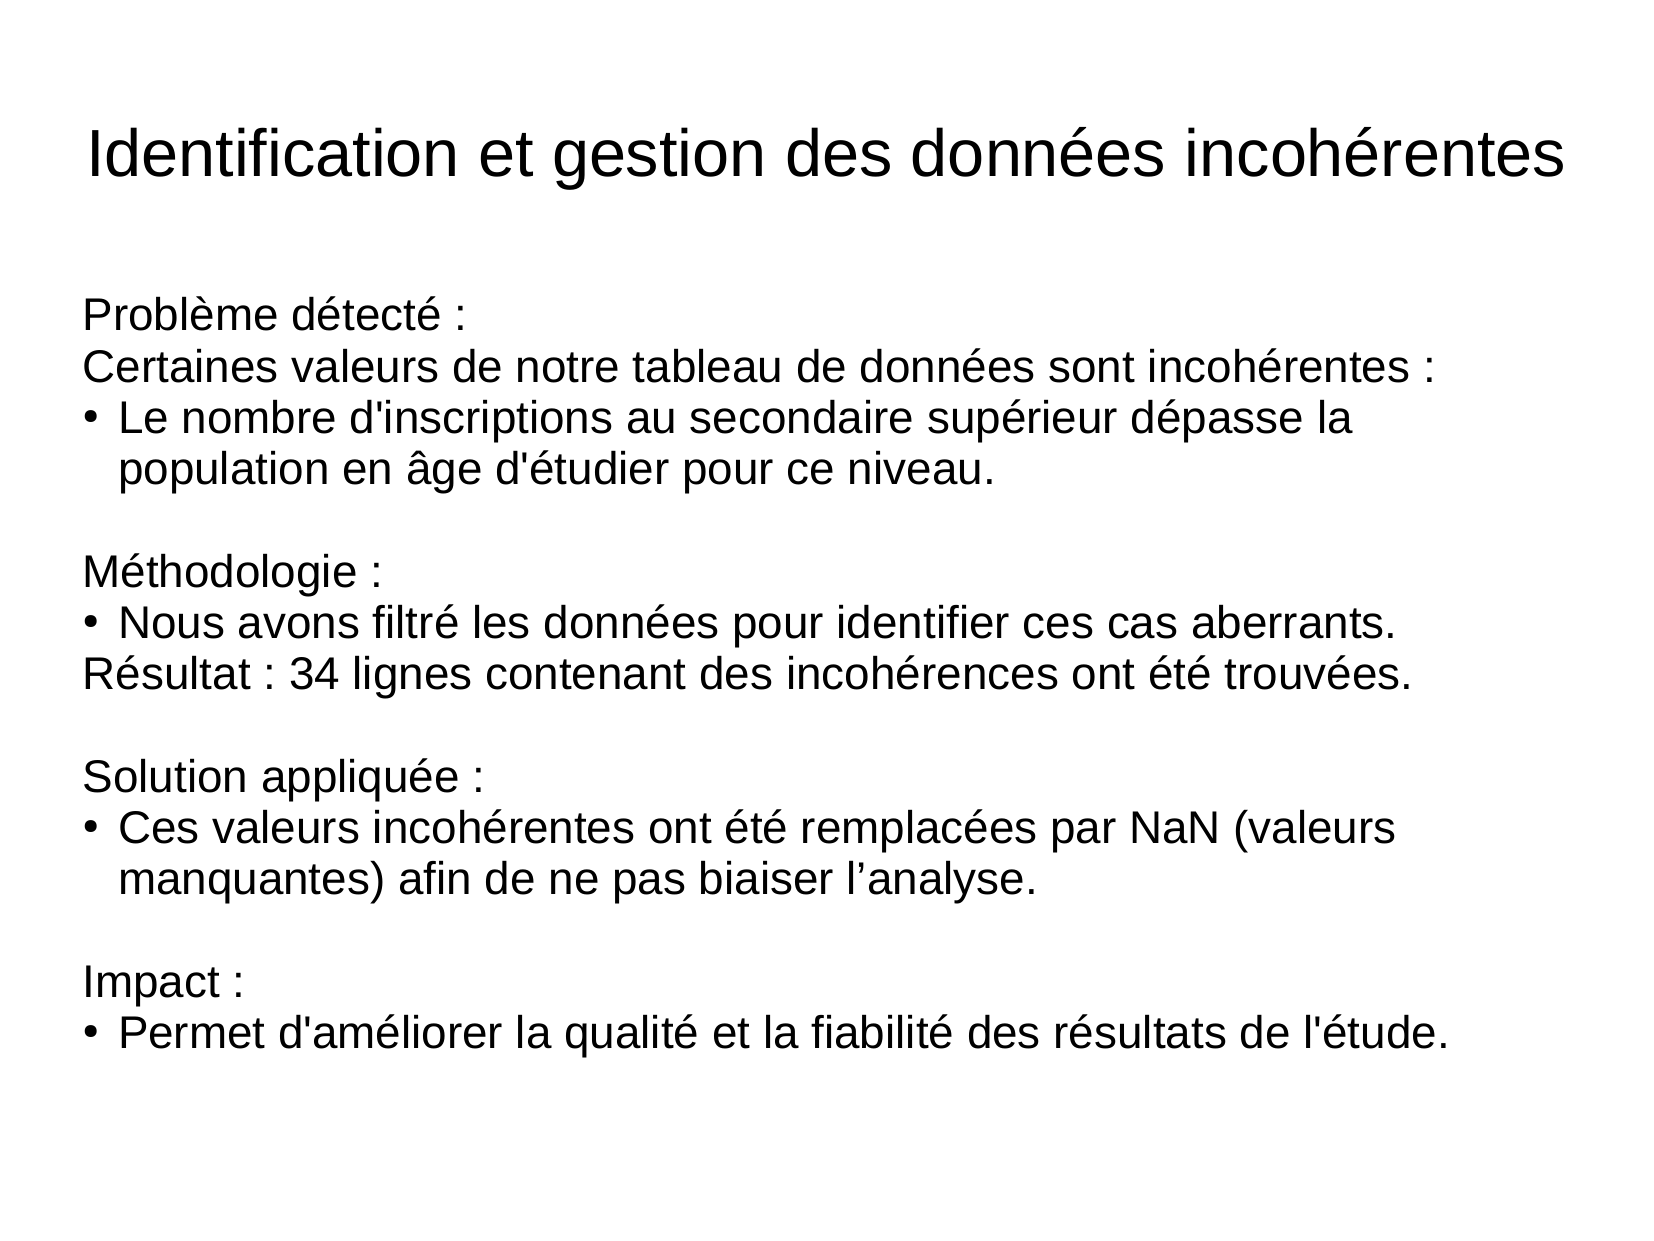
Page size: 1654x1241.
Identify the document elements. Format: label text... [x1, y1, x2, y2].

title Identification et gestion des données incohérentes [82, 49, 1571, 257]
subtitle Problème détecté : Certaines valeurs de notre tableau de données sont incohérentes : Le nombre d'inscriptions au secondaire supérieur dépasse la population en âge d'étudier pour ce niveau. Méthodologie : Nous avons filtré les données pour identifier ces cas aberrants. Résultat : 34 lignes contenant des incohérences ont été trouvées. Solution appliquée : Ces valeurs incohérentes ont été remplacées par NaN (valeurs manquantes) afin de ne pas biaiser l’analyse. Impact : Permet d'améliorer la qualité et la fiabilité des résultats de l'étude. [82, 290, 1571, 1109]
